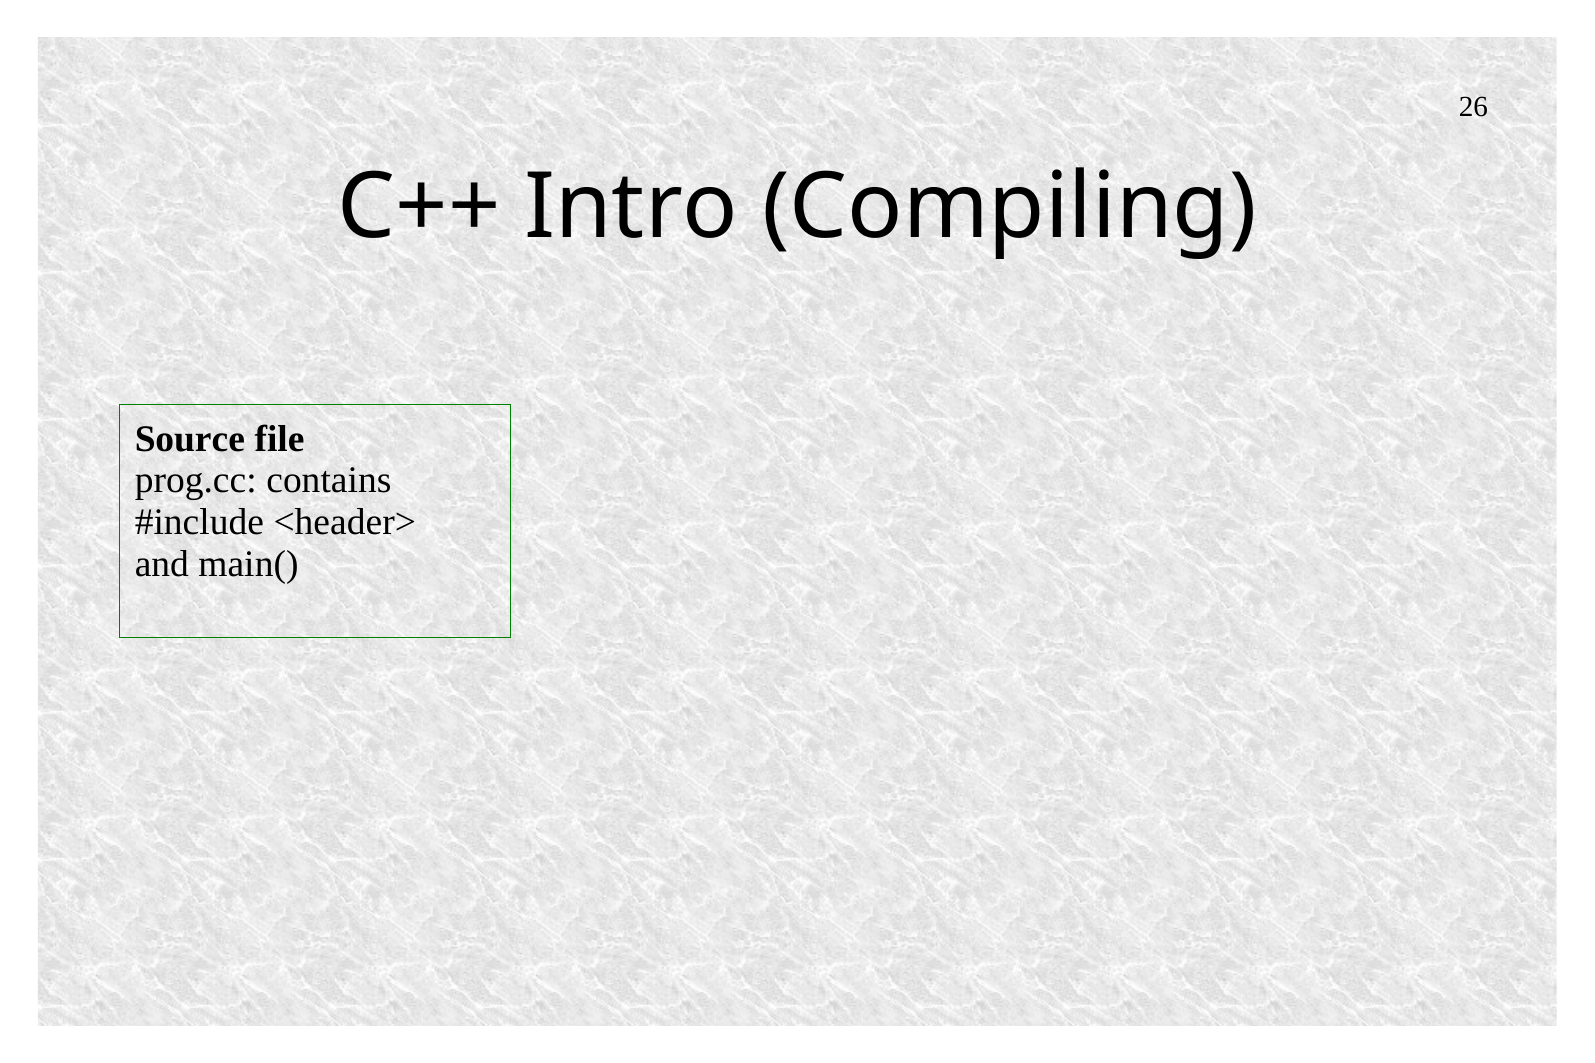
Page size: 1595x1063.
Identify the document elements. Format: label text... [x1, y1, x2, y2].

text_box Source file prog.cc: contains #include <header> and main() [134, 417, 417, 637]
title C++ Intro (Compiling) [149, 119, 1447, 285]
picture [37, 37, 1557, 1026]
